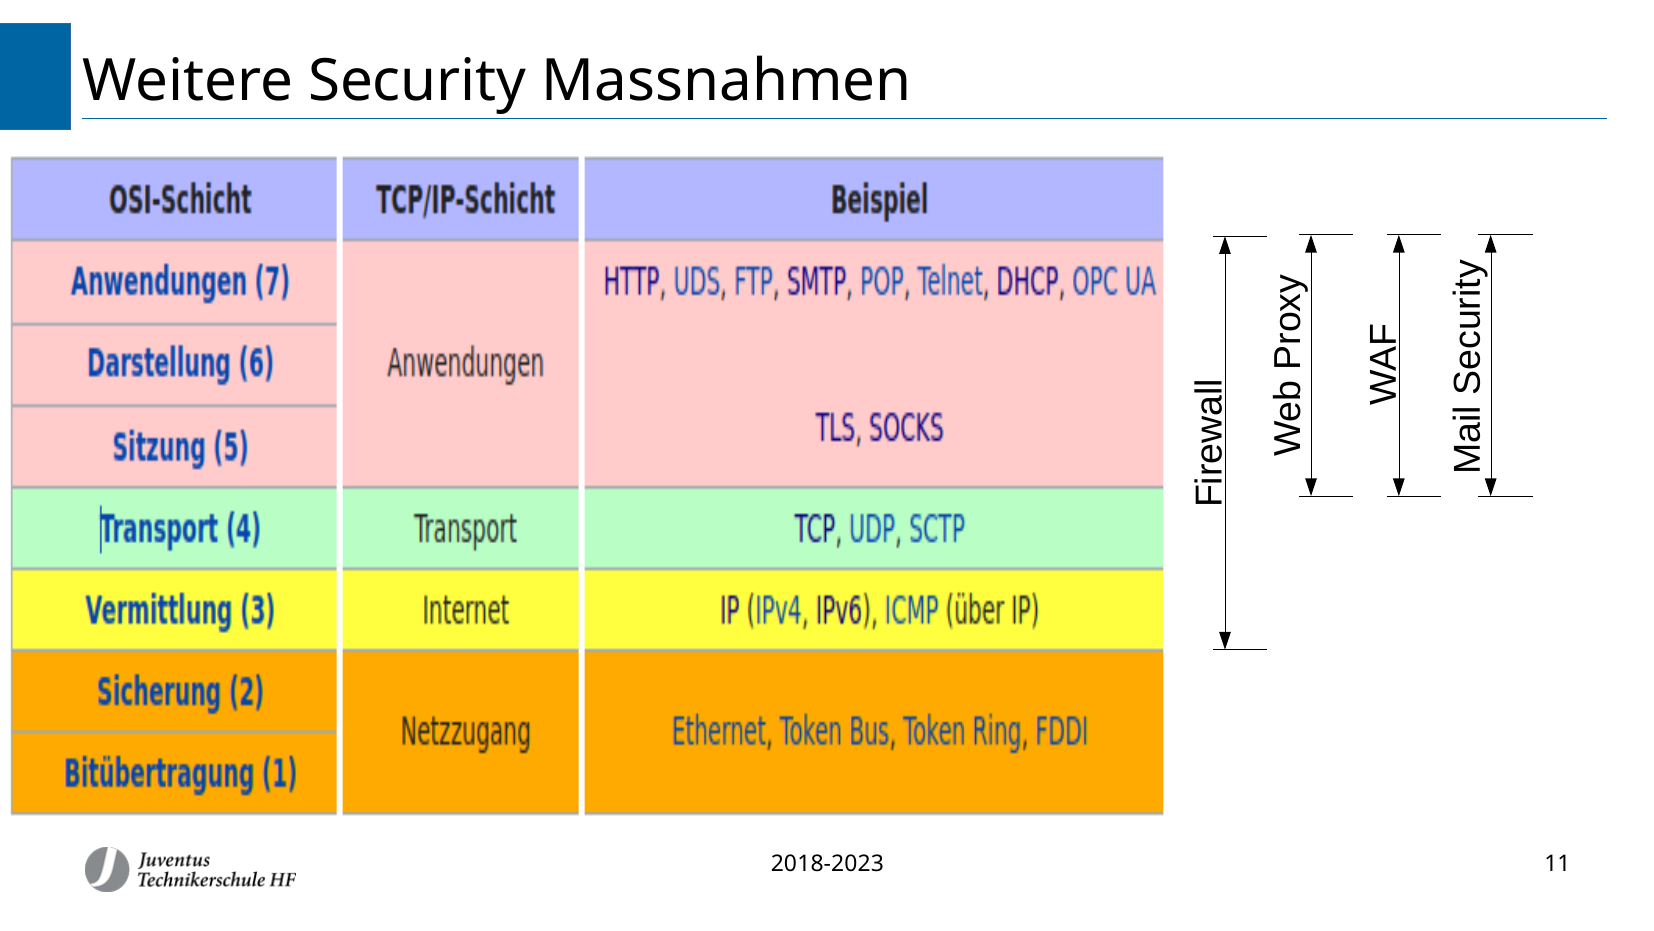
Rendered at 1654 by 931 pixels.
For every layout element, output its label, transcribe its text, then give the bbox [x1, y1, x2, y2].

picture [342, 141, 579, 827]
picture [5, 141, 337, 827]
title Weitere Security Massnahmen [82, 37, 1571, 119]
picture [584, 141, 1164, 827]
picture [85, 847, 296, 892]
